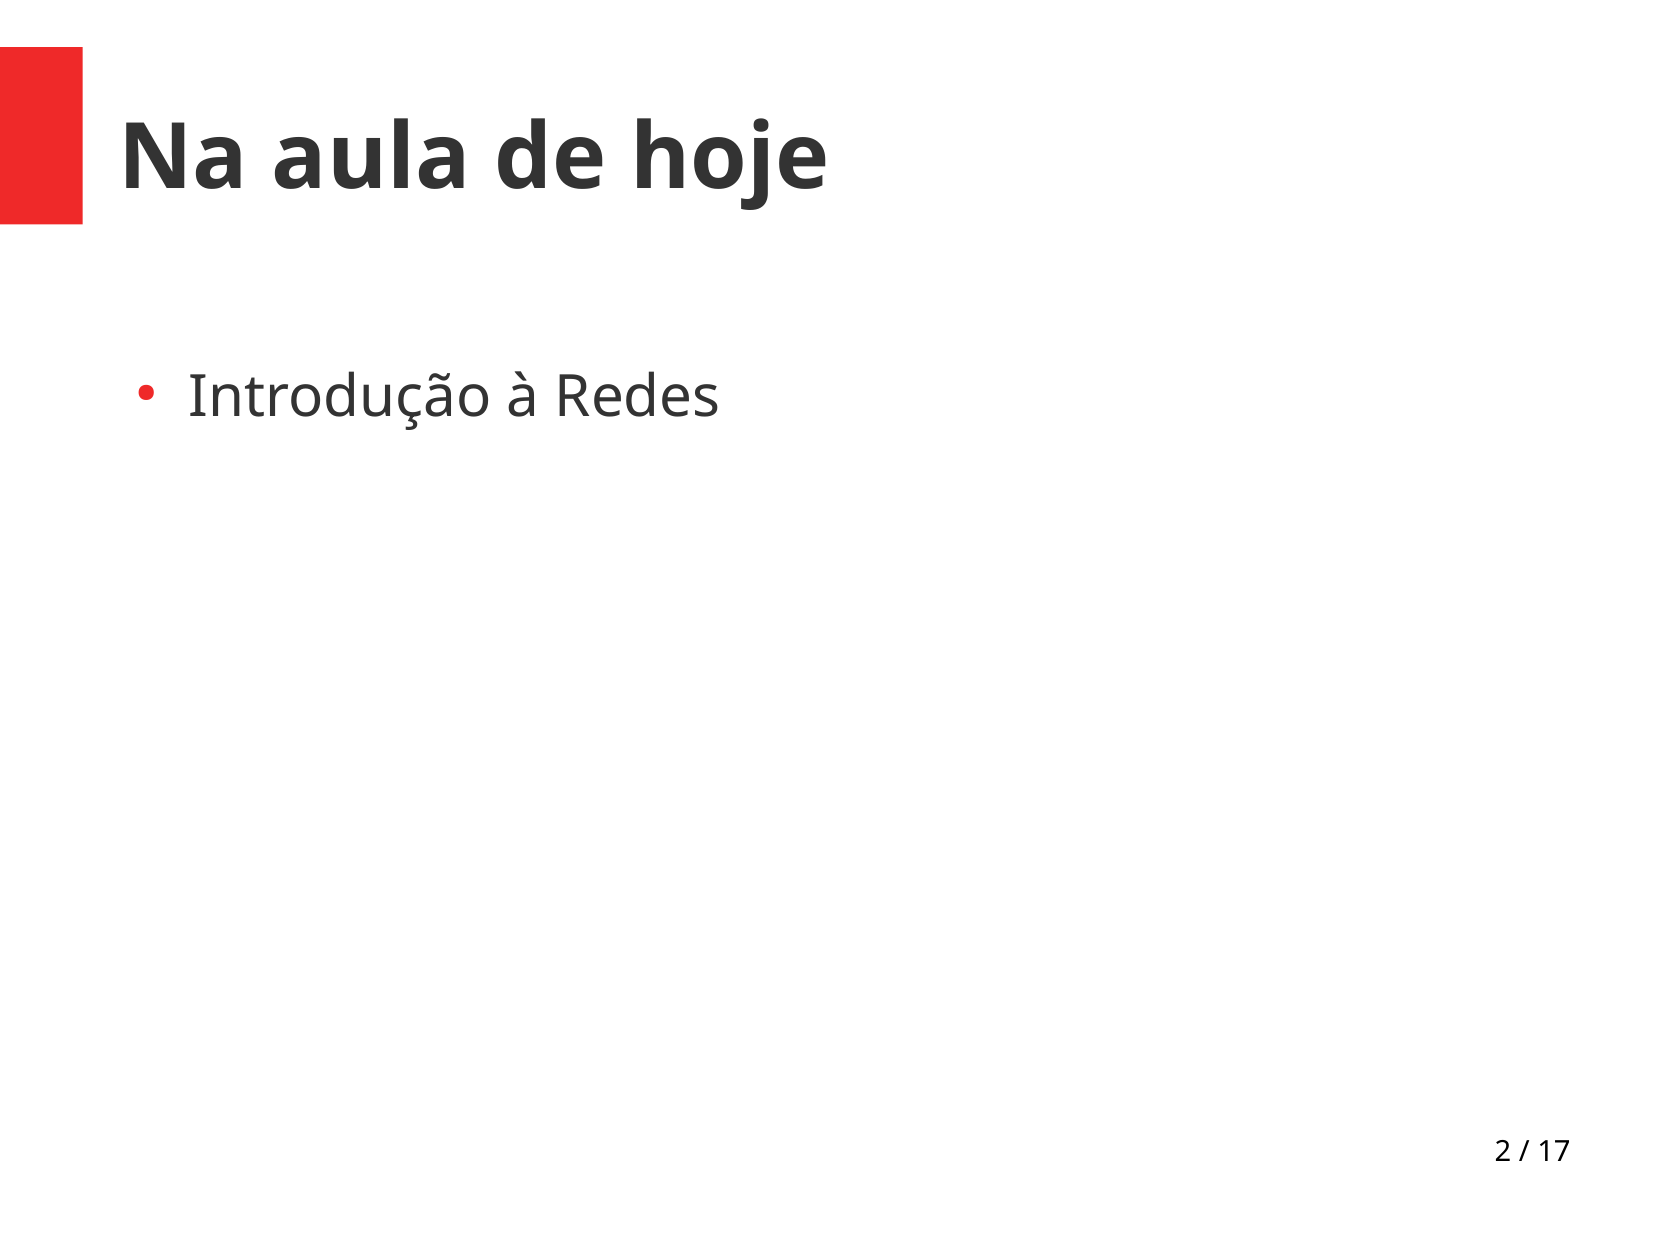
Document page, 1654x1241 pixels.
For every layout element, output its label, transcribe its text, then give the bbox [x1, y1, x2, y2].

list Introdução à Redes [118, 354, 1536, 1074]
title Na aula de hoje [118, 49, 1571, 257]
